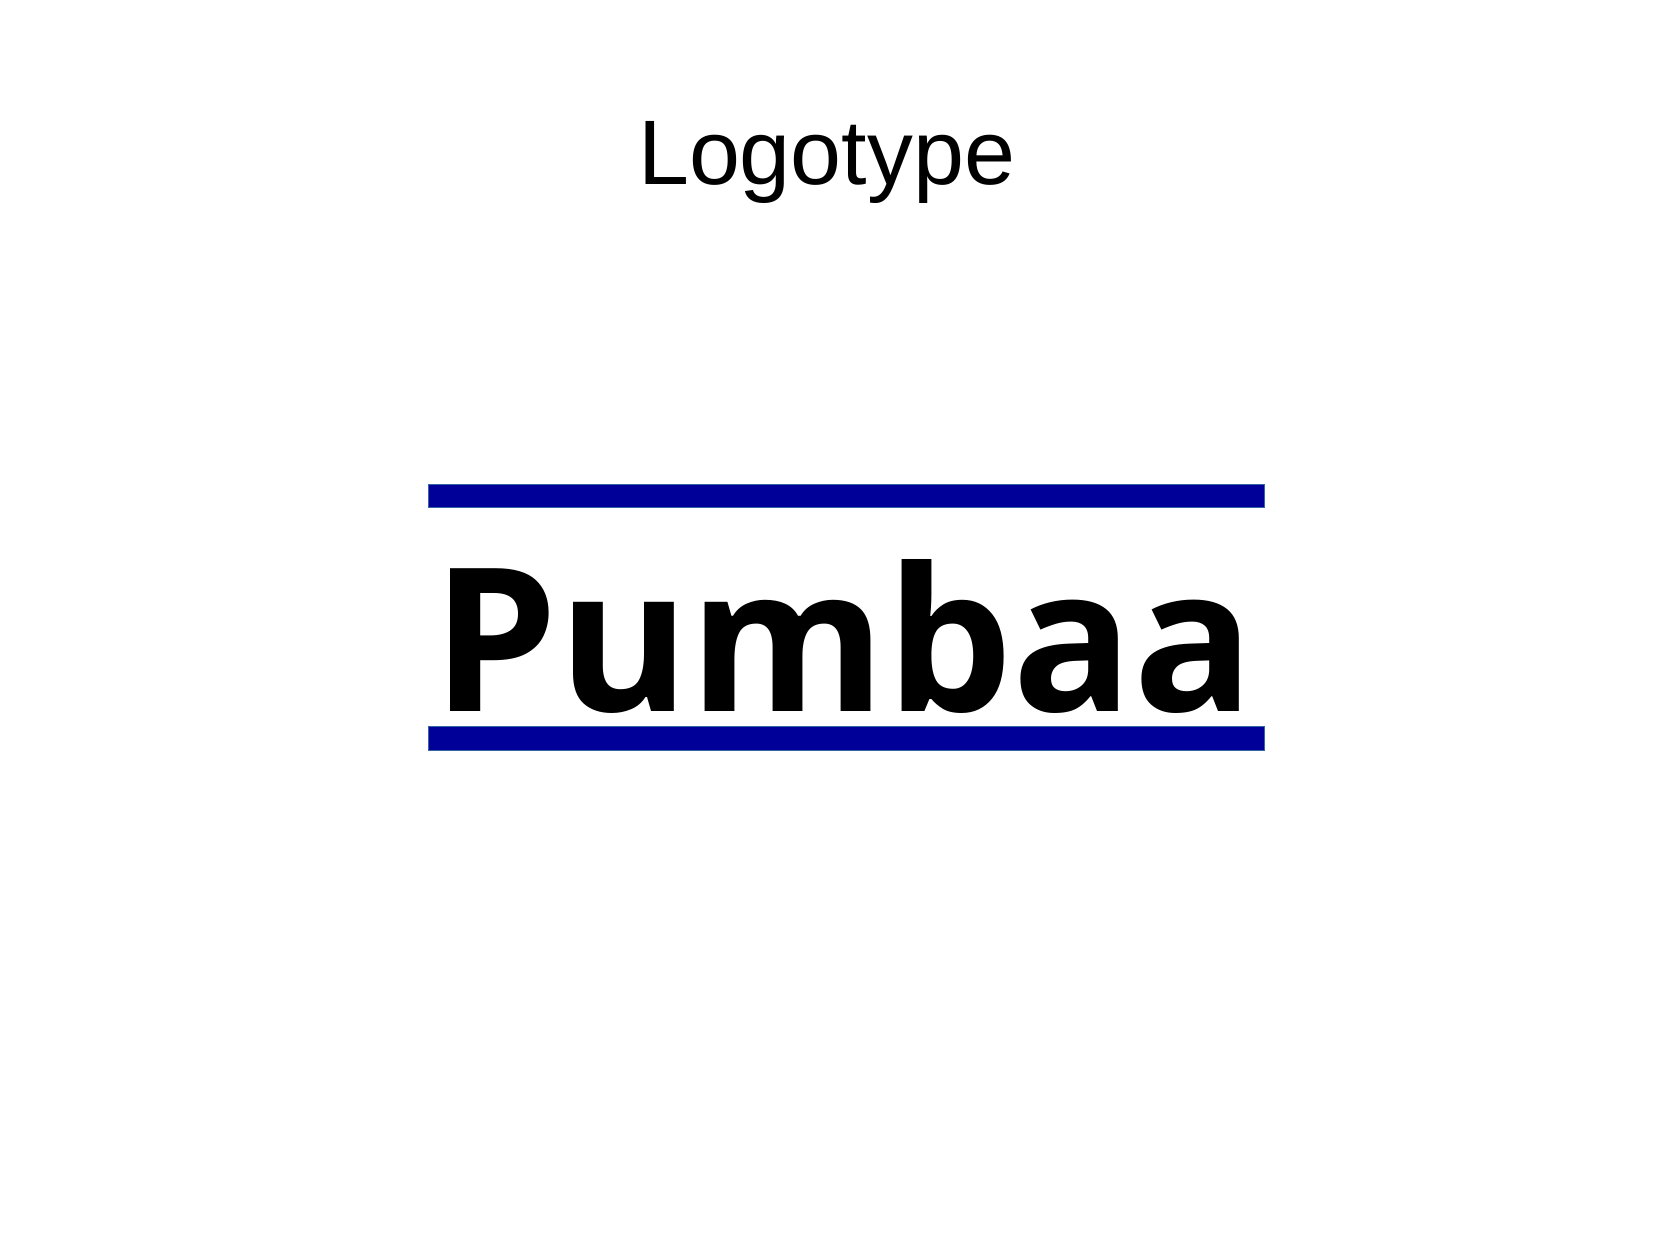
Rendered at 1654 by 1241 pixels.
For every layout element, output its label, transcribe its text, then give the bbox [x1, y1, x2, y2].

text_box [428, 484, 1265, 508]
title Logotype [82, 49, 1571, 257]
text_box [428, 726, 1265, 751]
subtitle Pumbaa [401, 307, 1286, 961]
